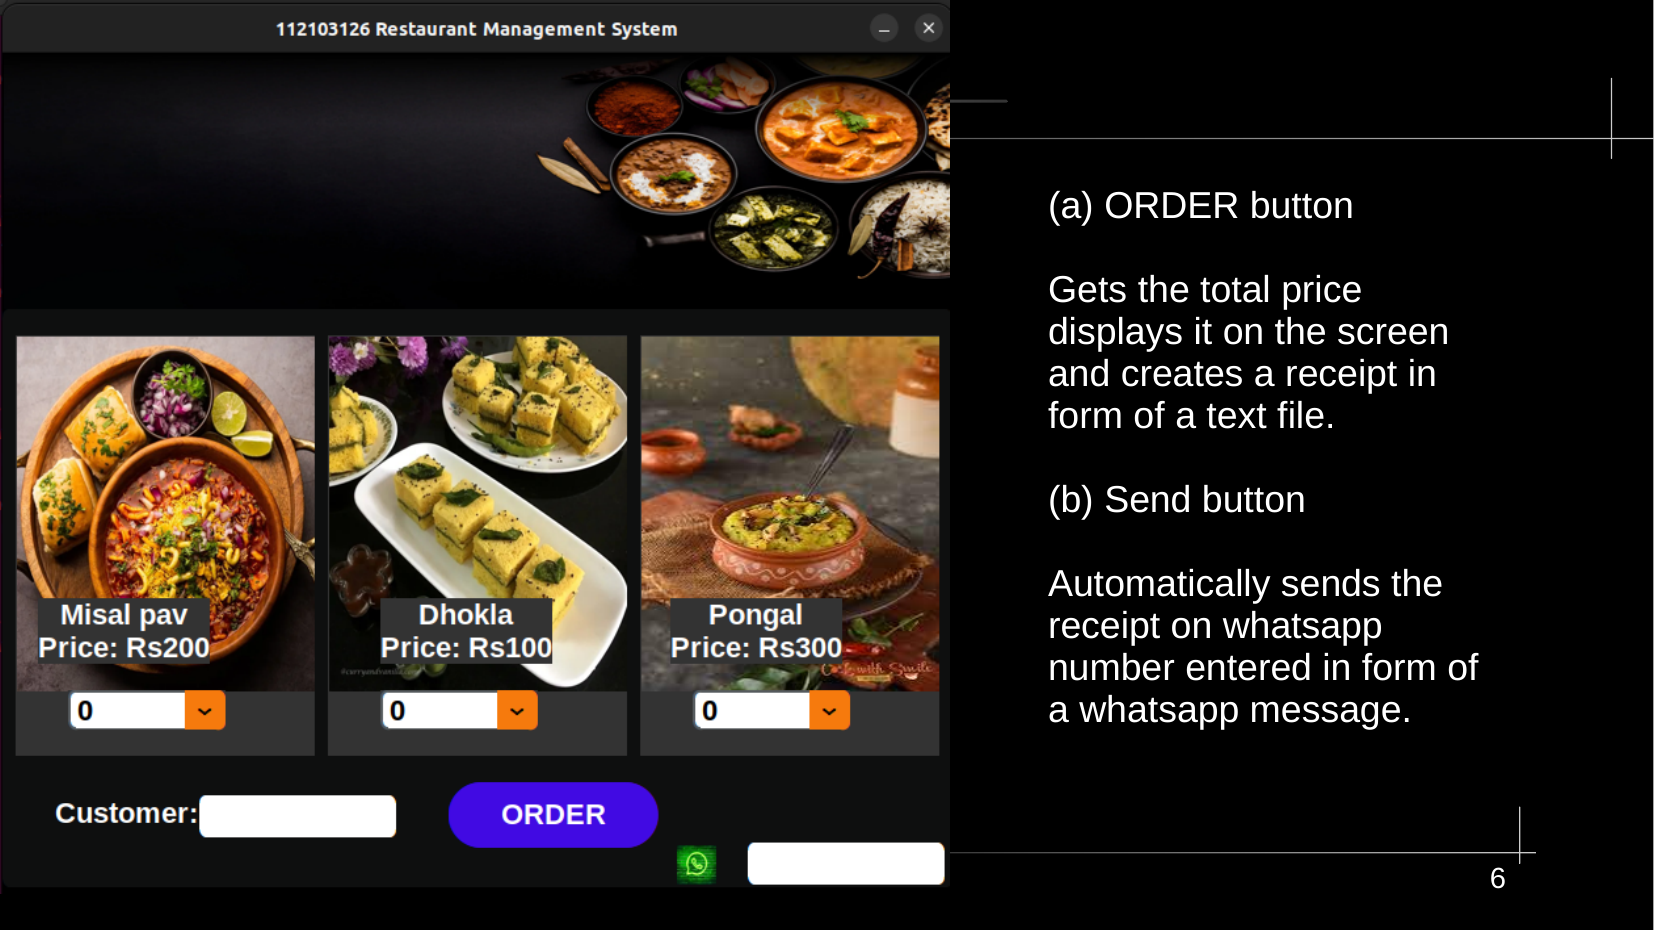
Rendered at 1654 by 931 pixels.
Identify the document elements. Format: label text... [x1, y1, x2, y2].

text_box (a) ORDER button Gets the total price displays it on the screen and creates a receipt in form of a text file. (b) Send button Automatically sends the receipt on whatsapp number entered in form of a whatsapp message. [1033, 177, 1506, 738]
picture [0, 0, 950, 894]
